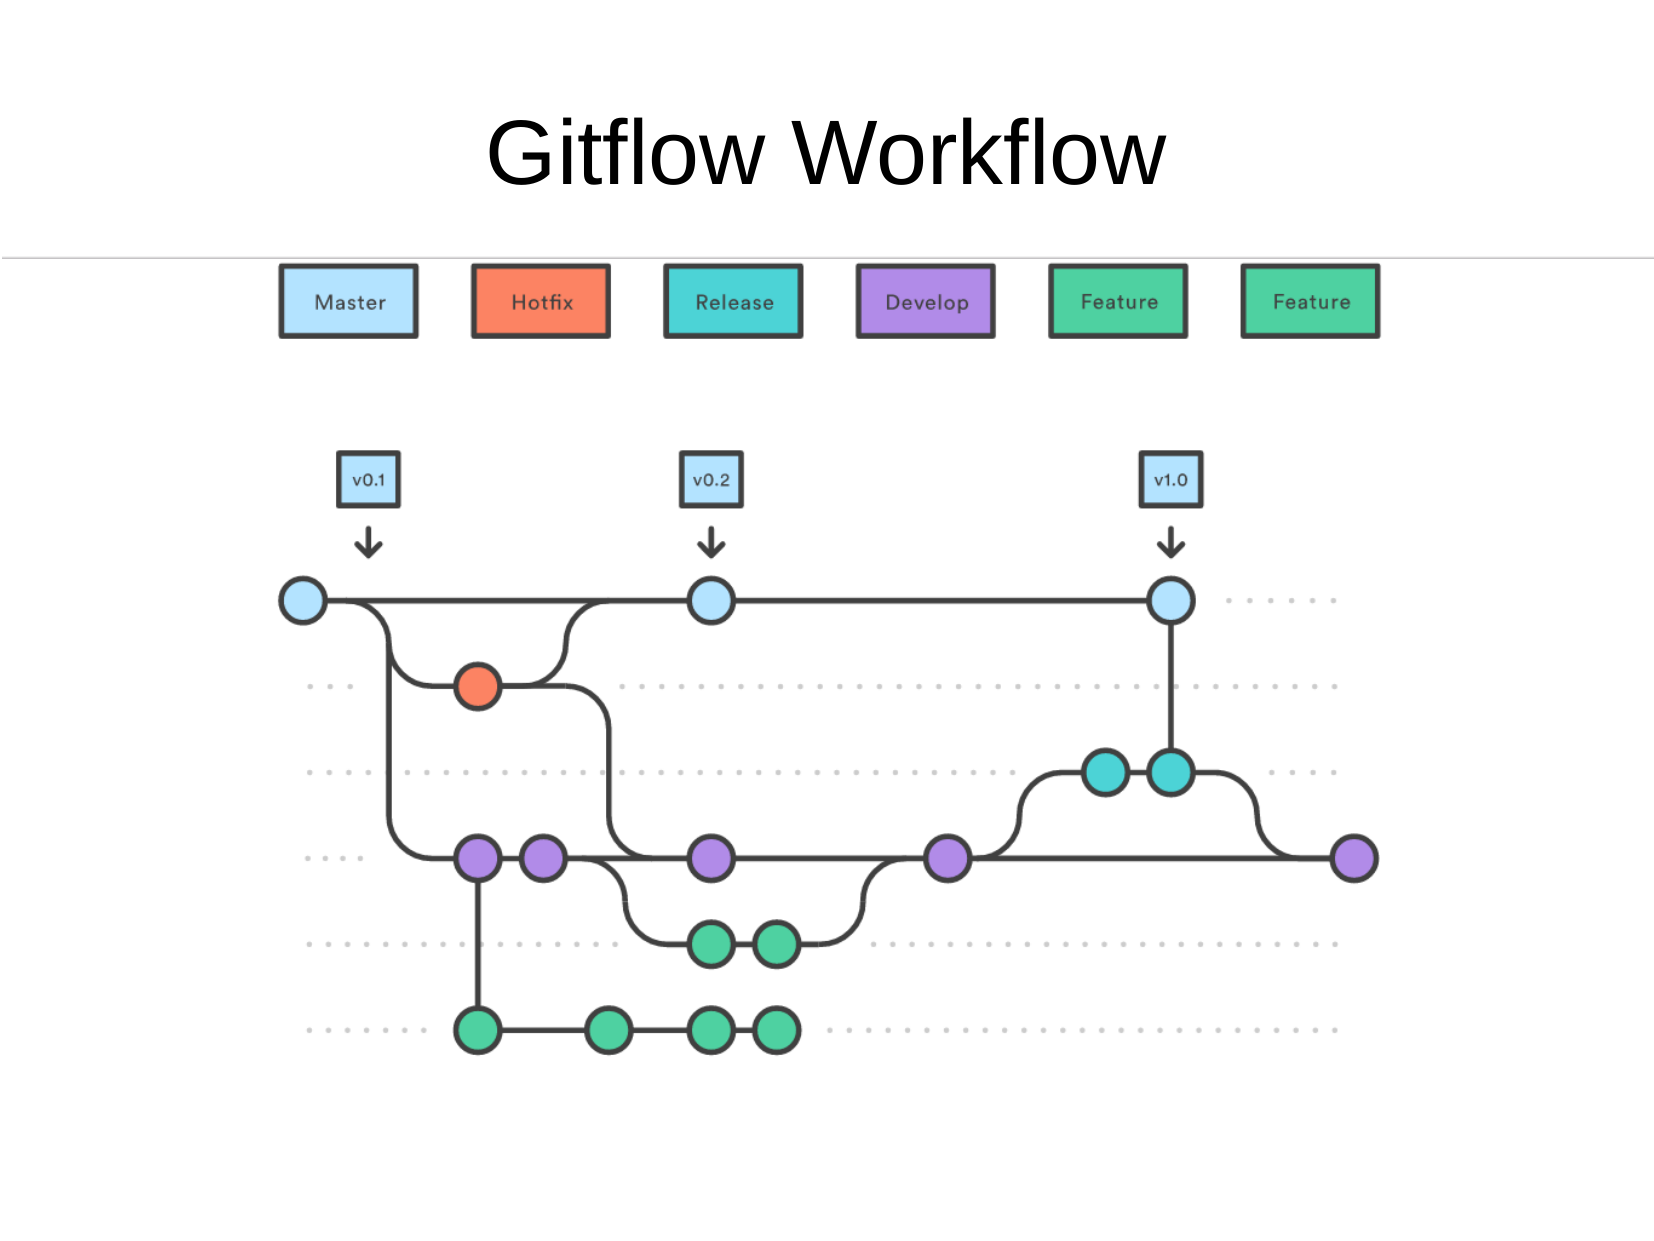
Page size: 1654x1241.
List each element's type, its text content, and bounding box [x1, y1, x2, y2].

picture [2, 256, 1654, 1061]
title Gitflow Workflow [82, 49, 1571, 256]
